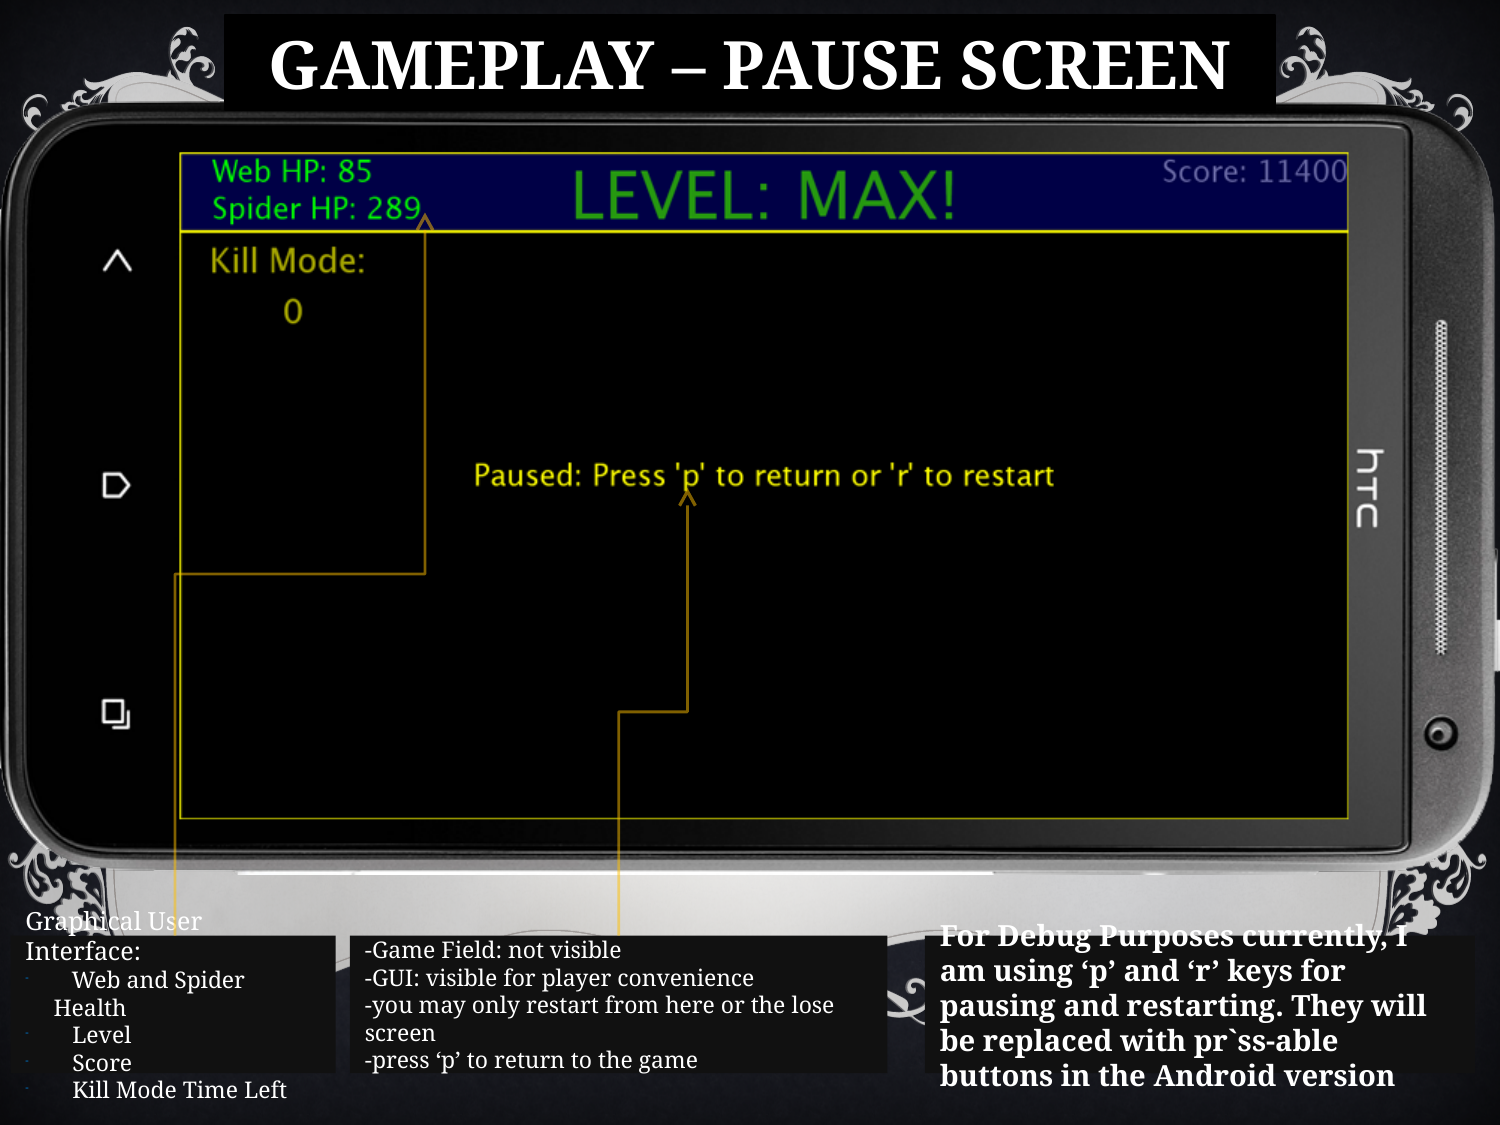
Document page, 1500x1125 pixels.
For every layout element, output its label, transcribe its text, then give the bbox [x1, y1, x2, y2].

picture [0, 0, 1500, 1125]
text_box For Debug Purposes currently, I am using ‘p’ and ‘r’ keys for pausing and restarting. They will be replaced with pr`ss-able buttons in the Android version [924, 935, 1475, 1074]
text_box -Game Field: not visible -GUI: visible for player convenience -you may only restart from here or the lose screen -press ‘p’ to return to the game [349, 935, 888, 1074]
text_box GAMEPLAY – PAUSE SCREEN [224, 15, 1275, 111]
text_box Graphical User Interface: Web and Spider Health Level Score Kill Mode Time Left [10, 935, 336, 1074]
